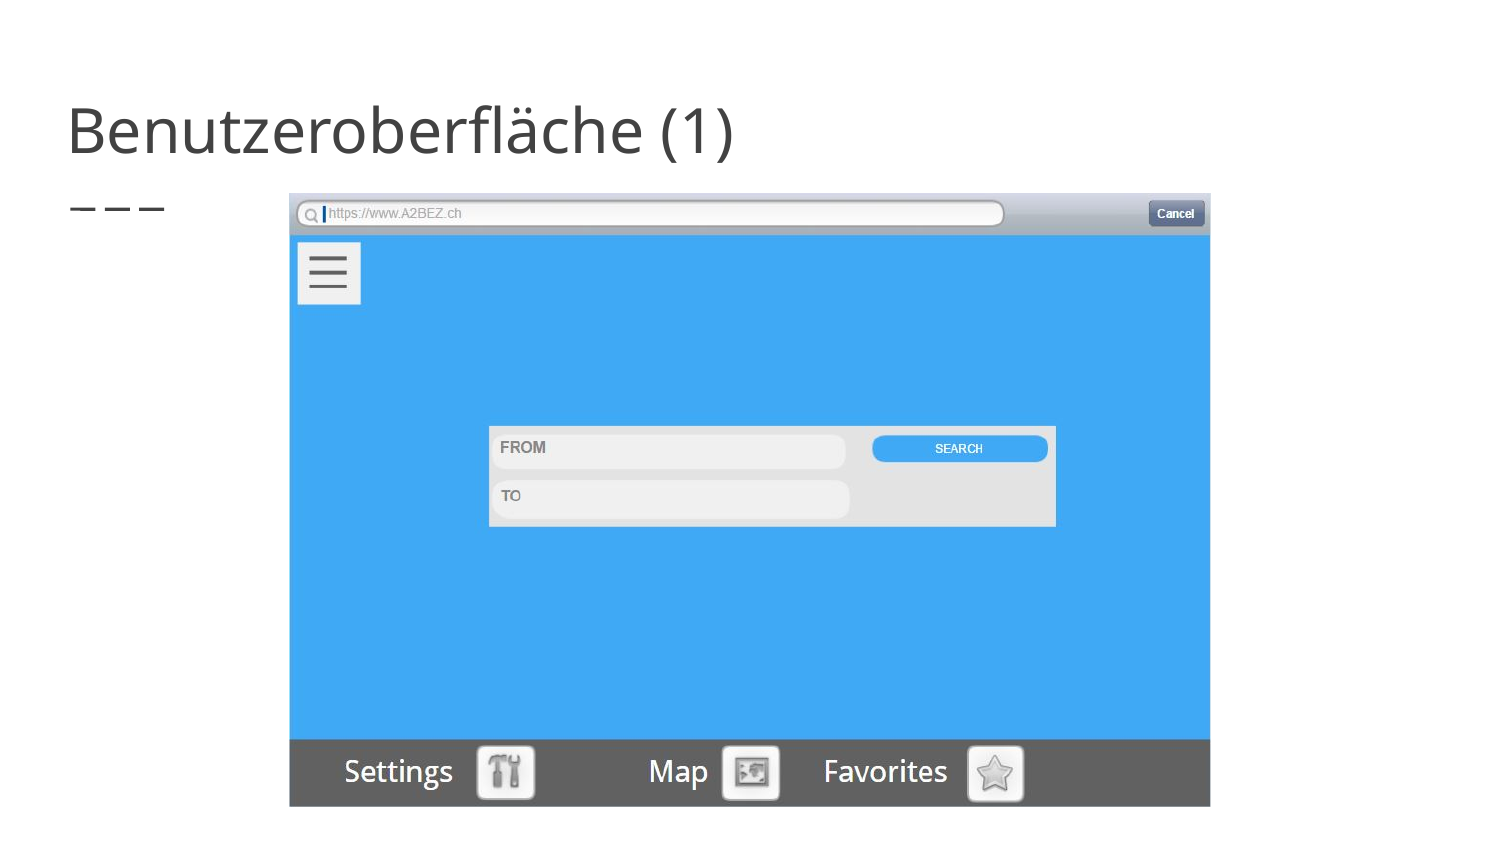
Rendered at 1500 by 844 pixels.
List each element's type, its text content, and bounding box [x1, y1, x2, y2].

picture [289, 193, 1211, 807]
title Benutzeroberfläche (1) [51, 61, 1449, 182]
